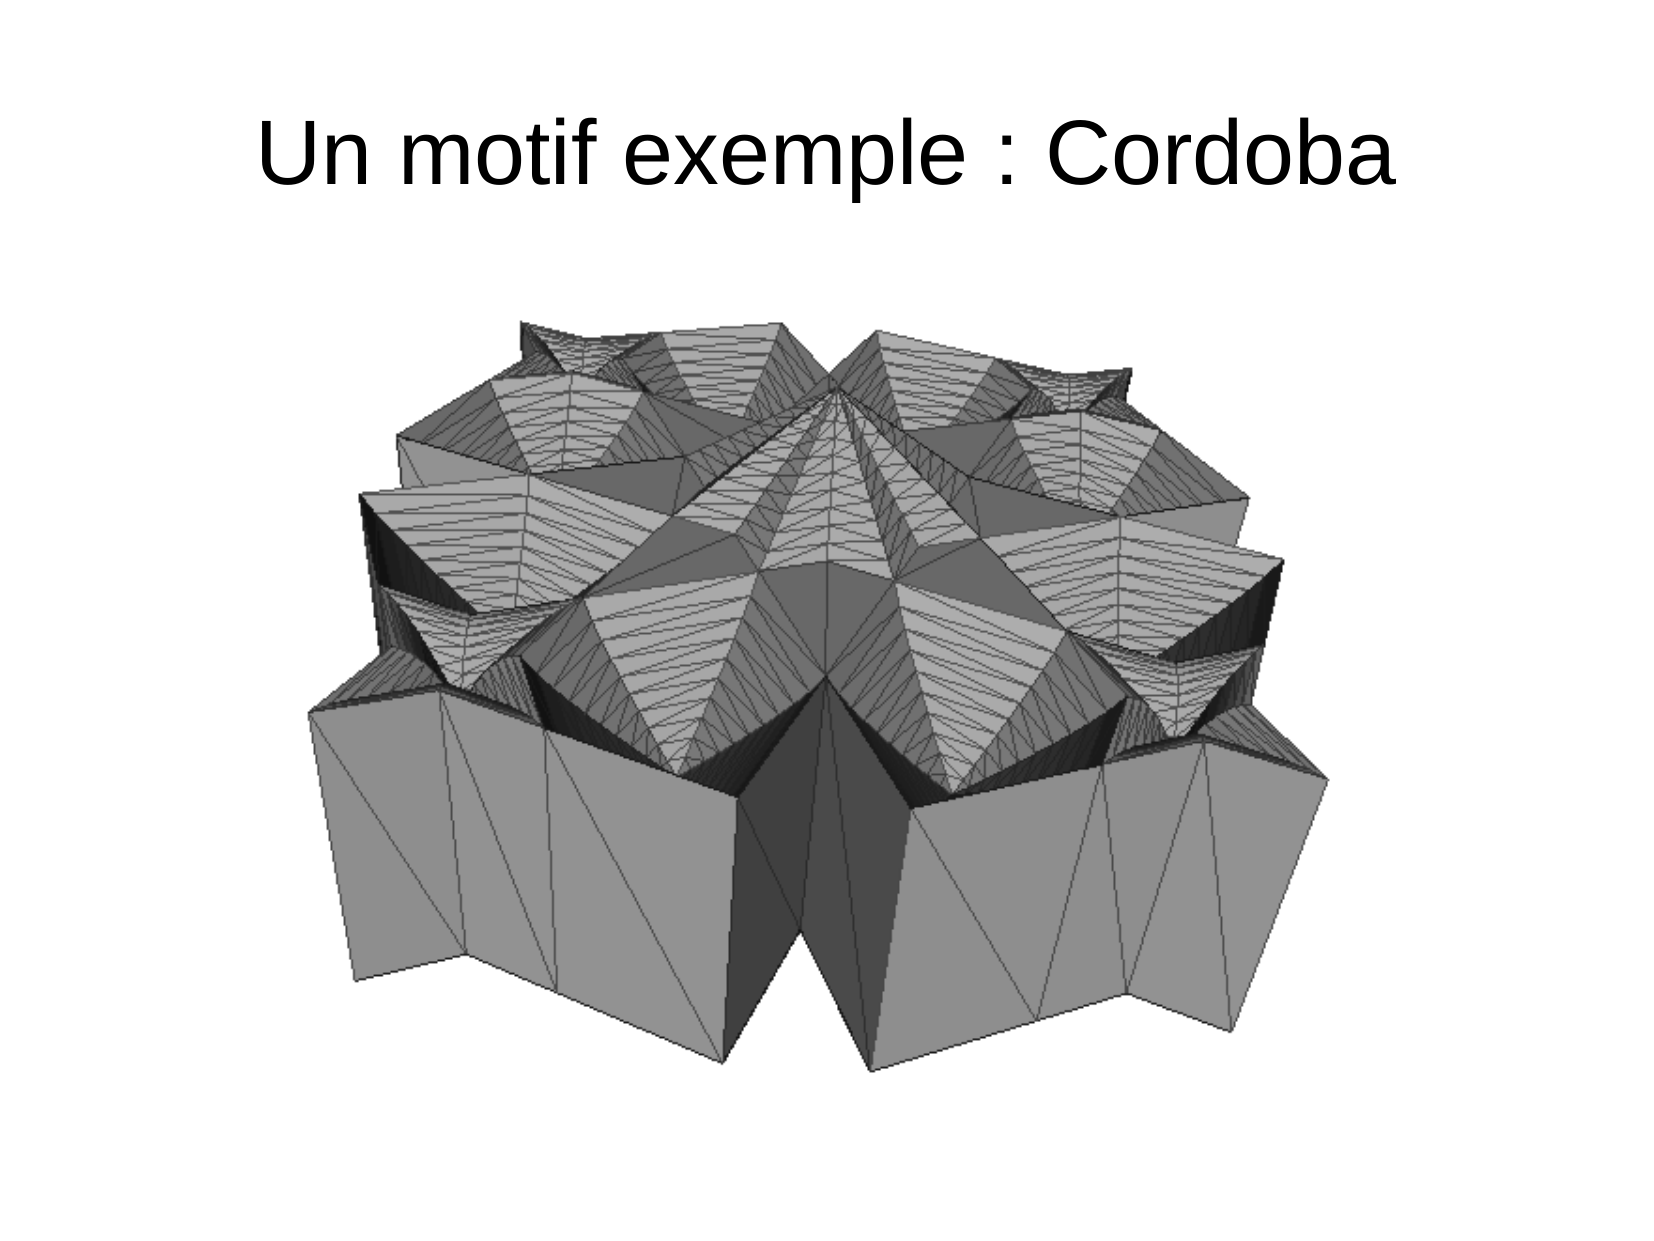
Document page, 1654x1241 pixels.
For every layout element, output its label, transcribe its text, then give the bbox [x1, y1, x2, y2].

title Un motif exemple : Cordoba [82, 49, 1571, 257]
picture [280, 268, 1362, 1096]
